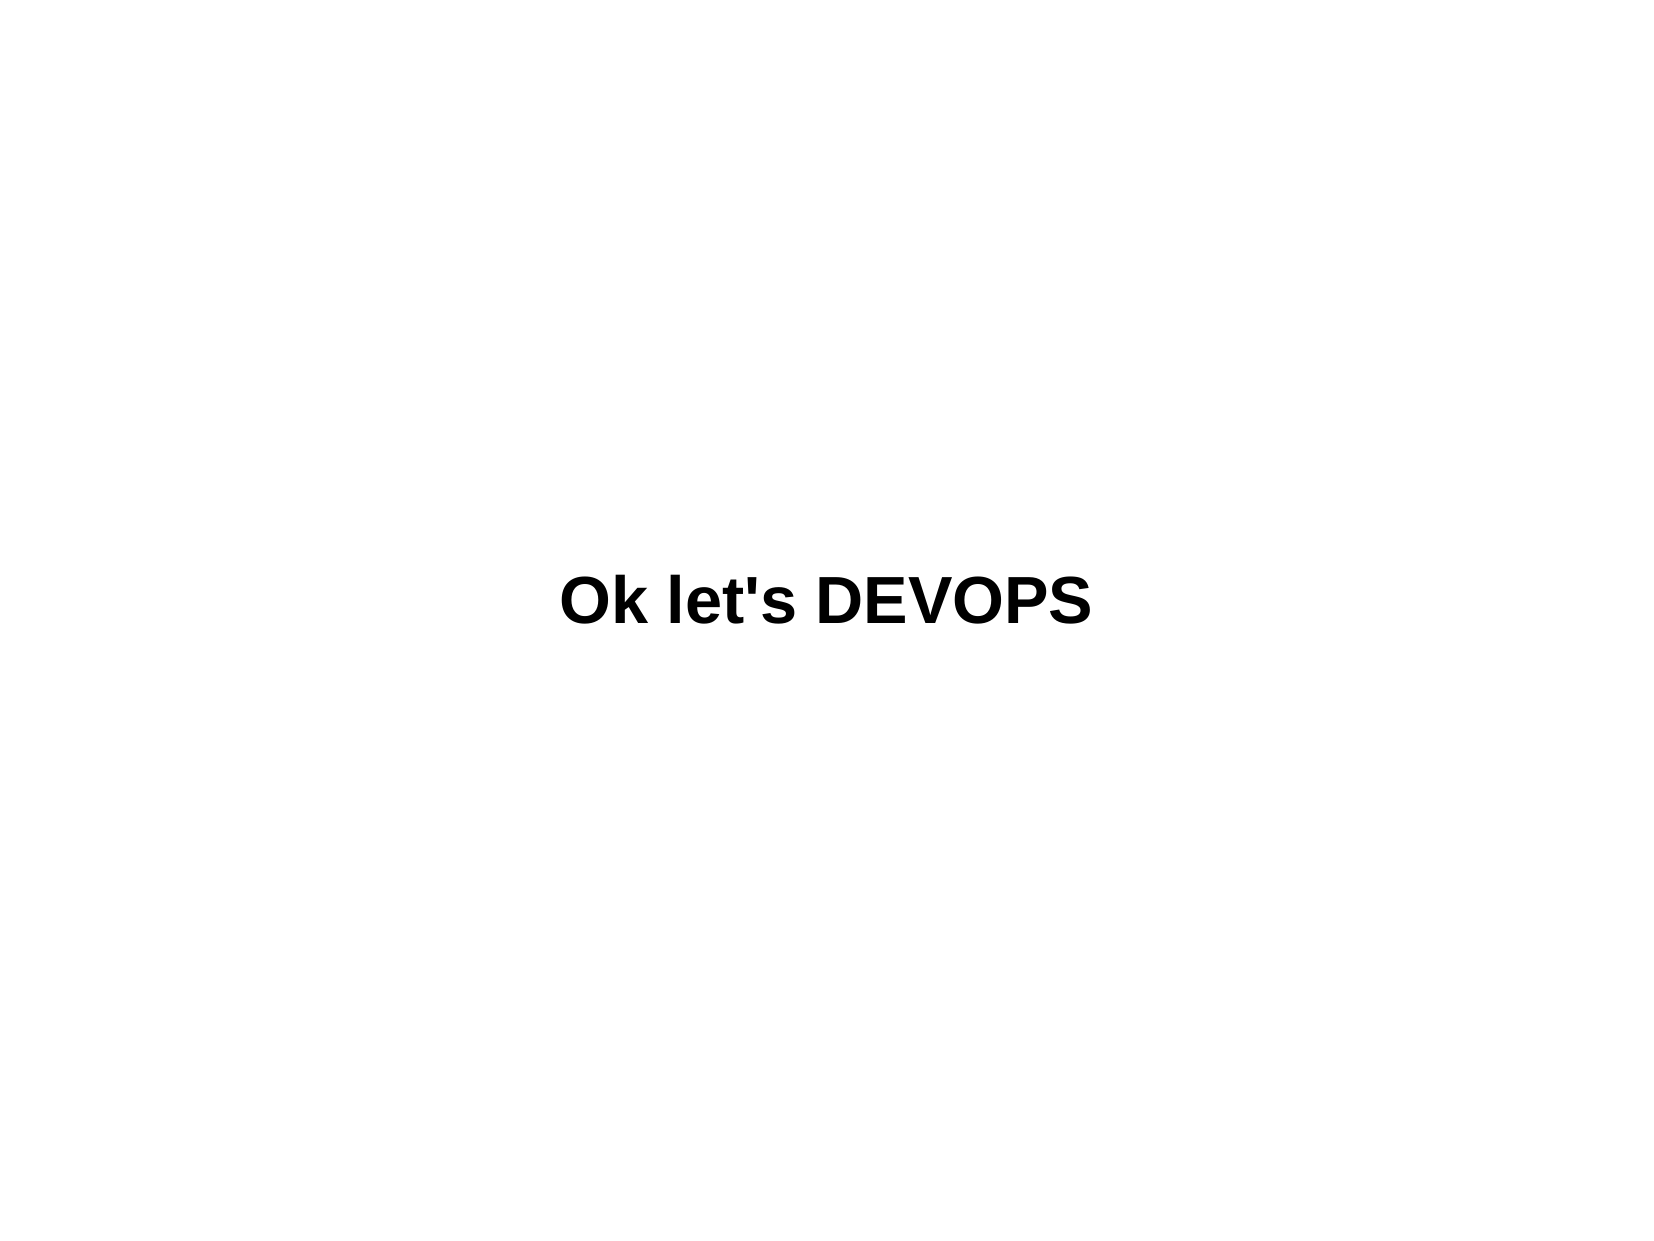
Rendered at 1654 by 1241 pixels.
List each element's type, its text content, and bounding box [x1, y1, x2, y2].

subtitle Ok let's DEVOPS [82, 120, 1571, 1081]
